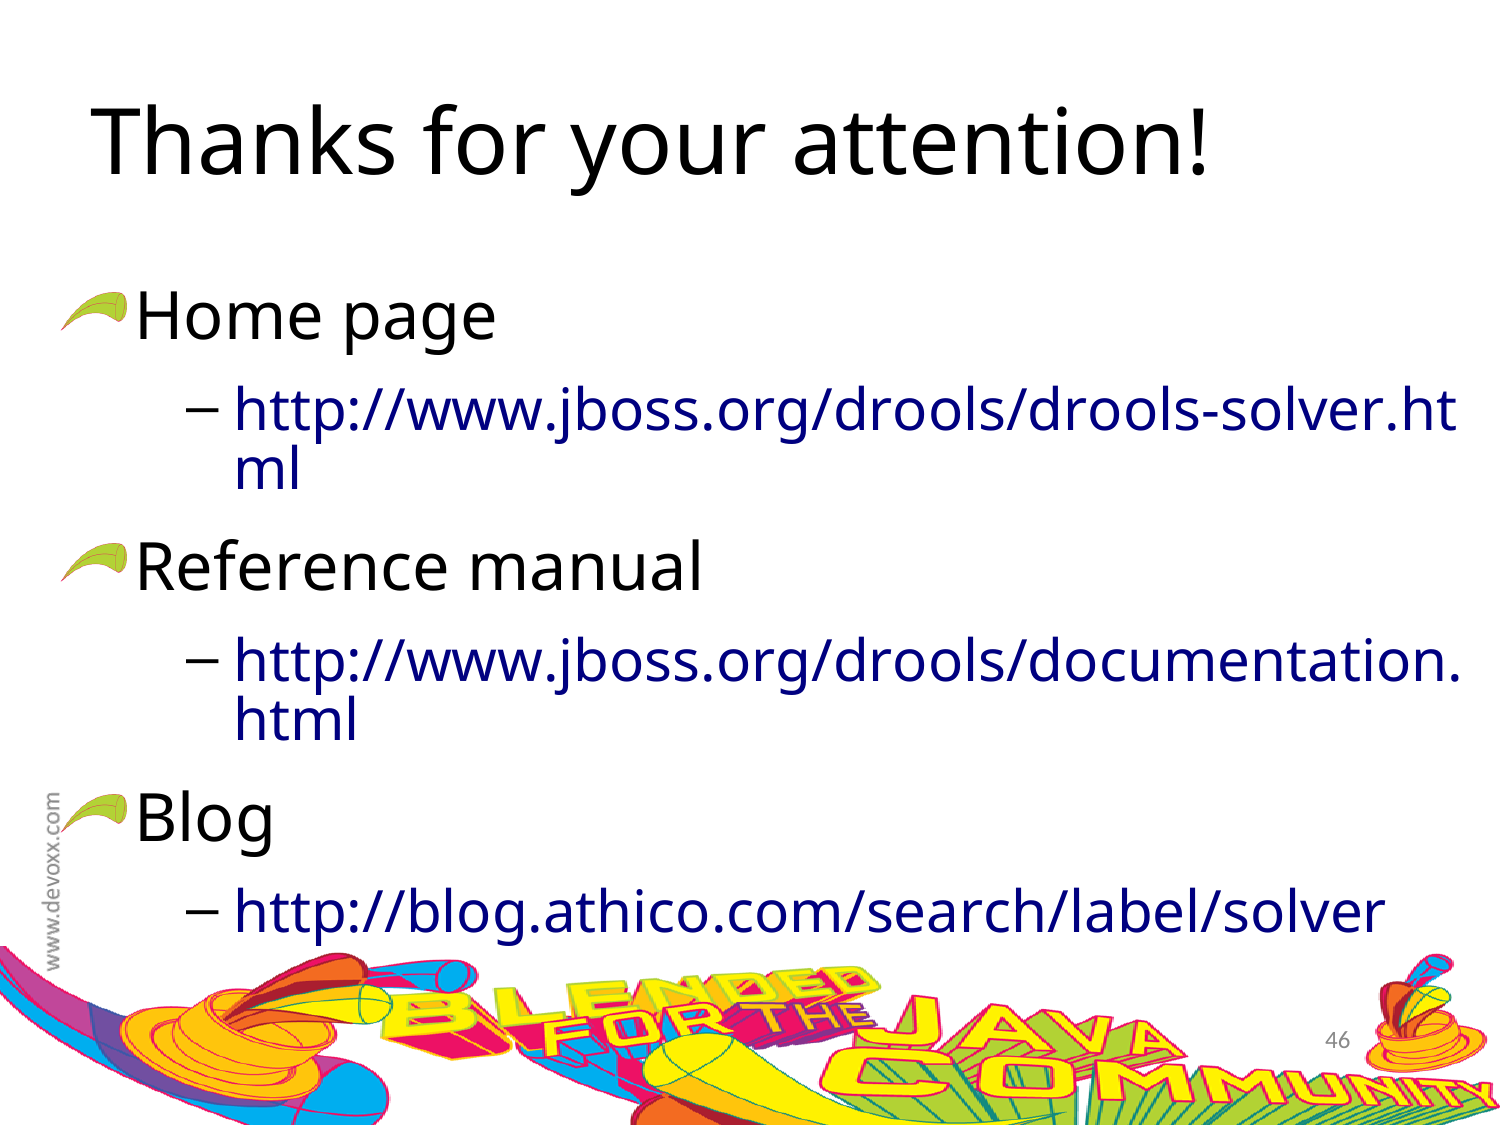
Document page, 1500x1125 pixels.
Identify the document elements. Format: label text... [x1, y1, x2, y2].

picture [0, 757, 1500, 1125]
title Thanks for your attention! [75, 45, 1426, 233]
list Home page http://www.jboss.org/drools/drools-solver.html Reference manual http://www.jboss.org/drools/documentation.html Blog http://blog.athico.com/search/label/solver [37, 262, 1500, 820]
